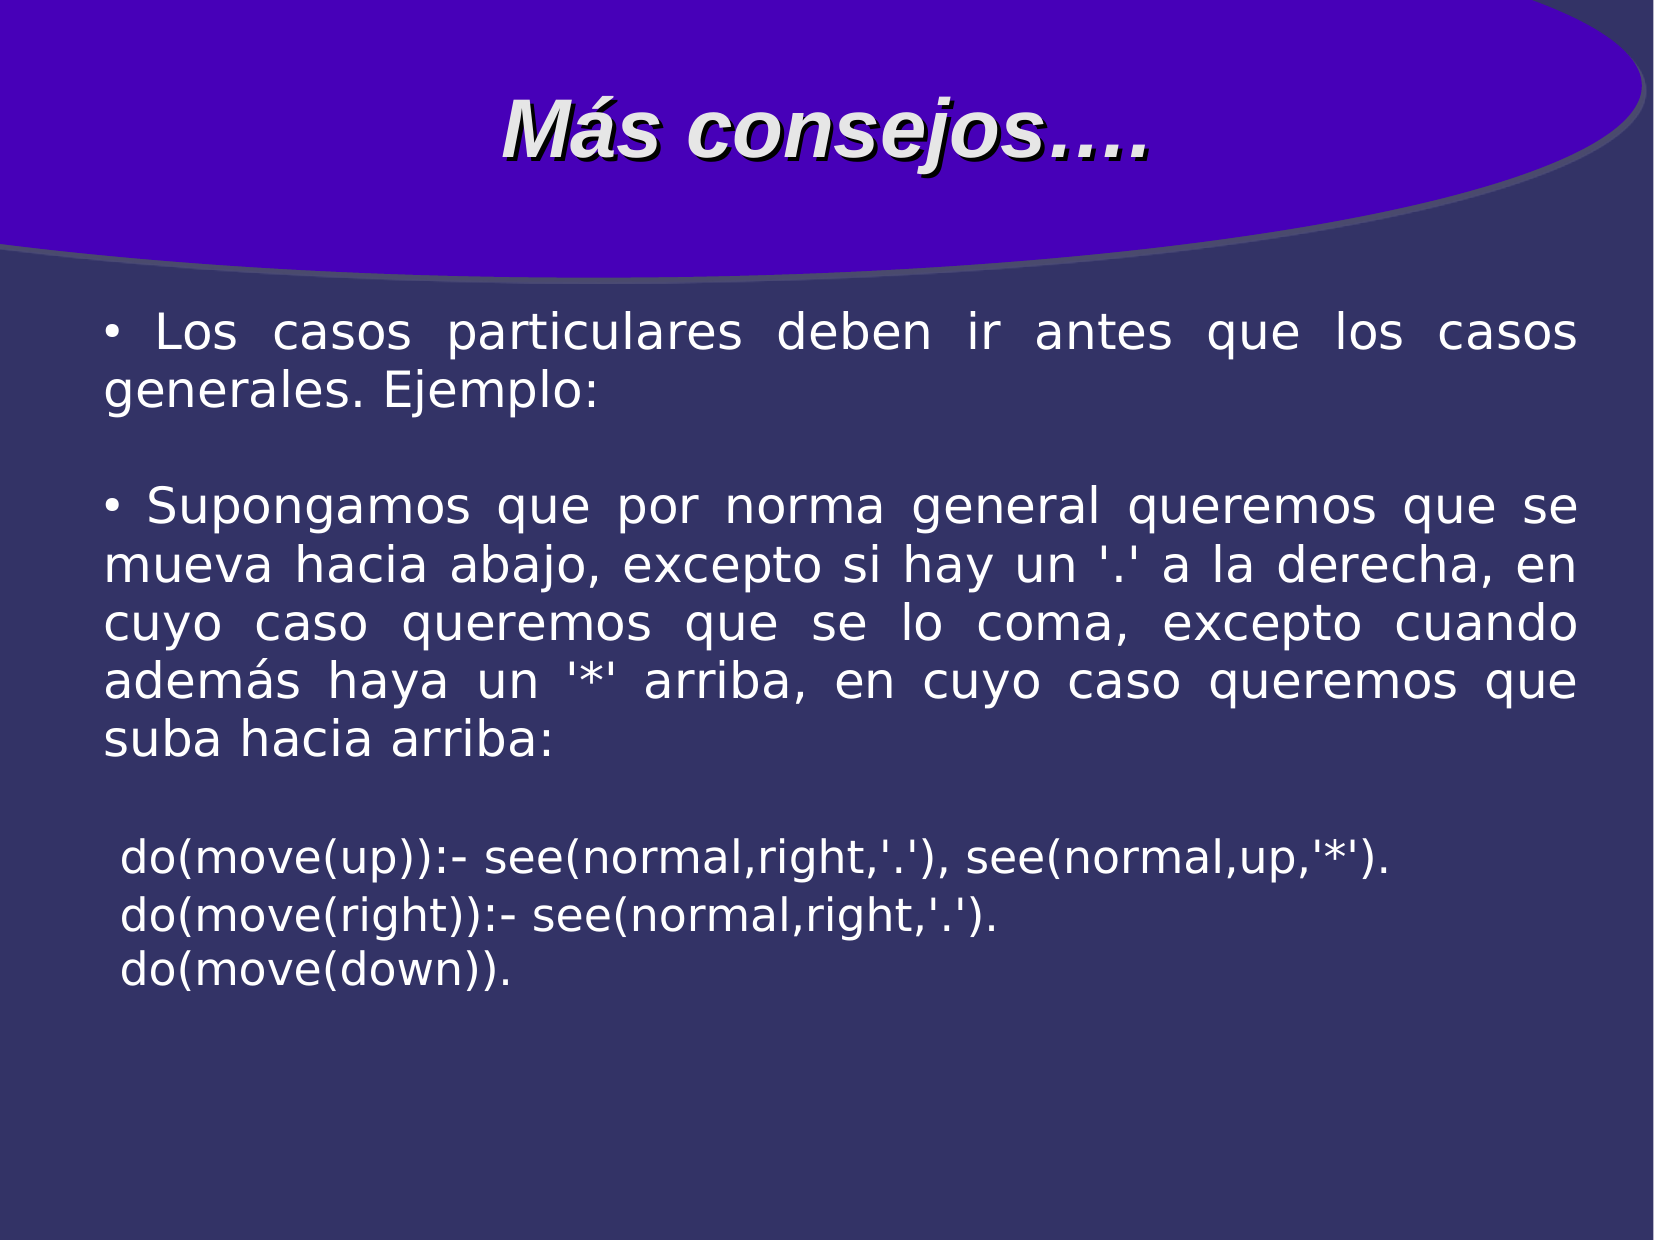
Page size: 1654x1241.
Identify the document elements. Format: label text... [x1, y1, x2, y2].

text_box Los casos particulares deben ir antes que los casos generales. Ejemplo: Supongamos que por norma general queremos que se mueva hacia abajo, excepto si hay un '.' a la derecha, en cuyo caso queremos que se lo coma, excepto cuando además haya un '*' arriba, en cuyo caso queremos que suba hacia arriba: do(move(up)):- see(normal,right,'.'), see(normal,up,'*'). do(move(right)):- see(normal,right,'.'). do(move(down)). [88, 295, 1595, 1182]
title Más consejos…. [121, 25, 1534, 233]
